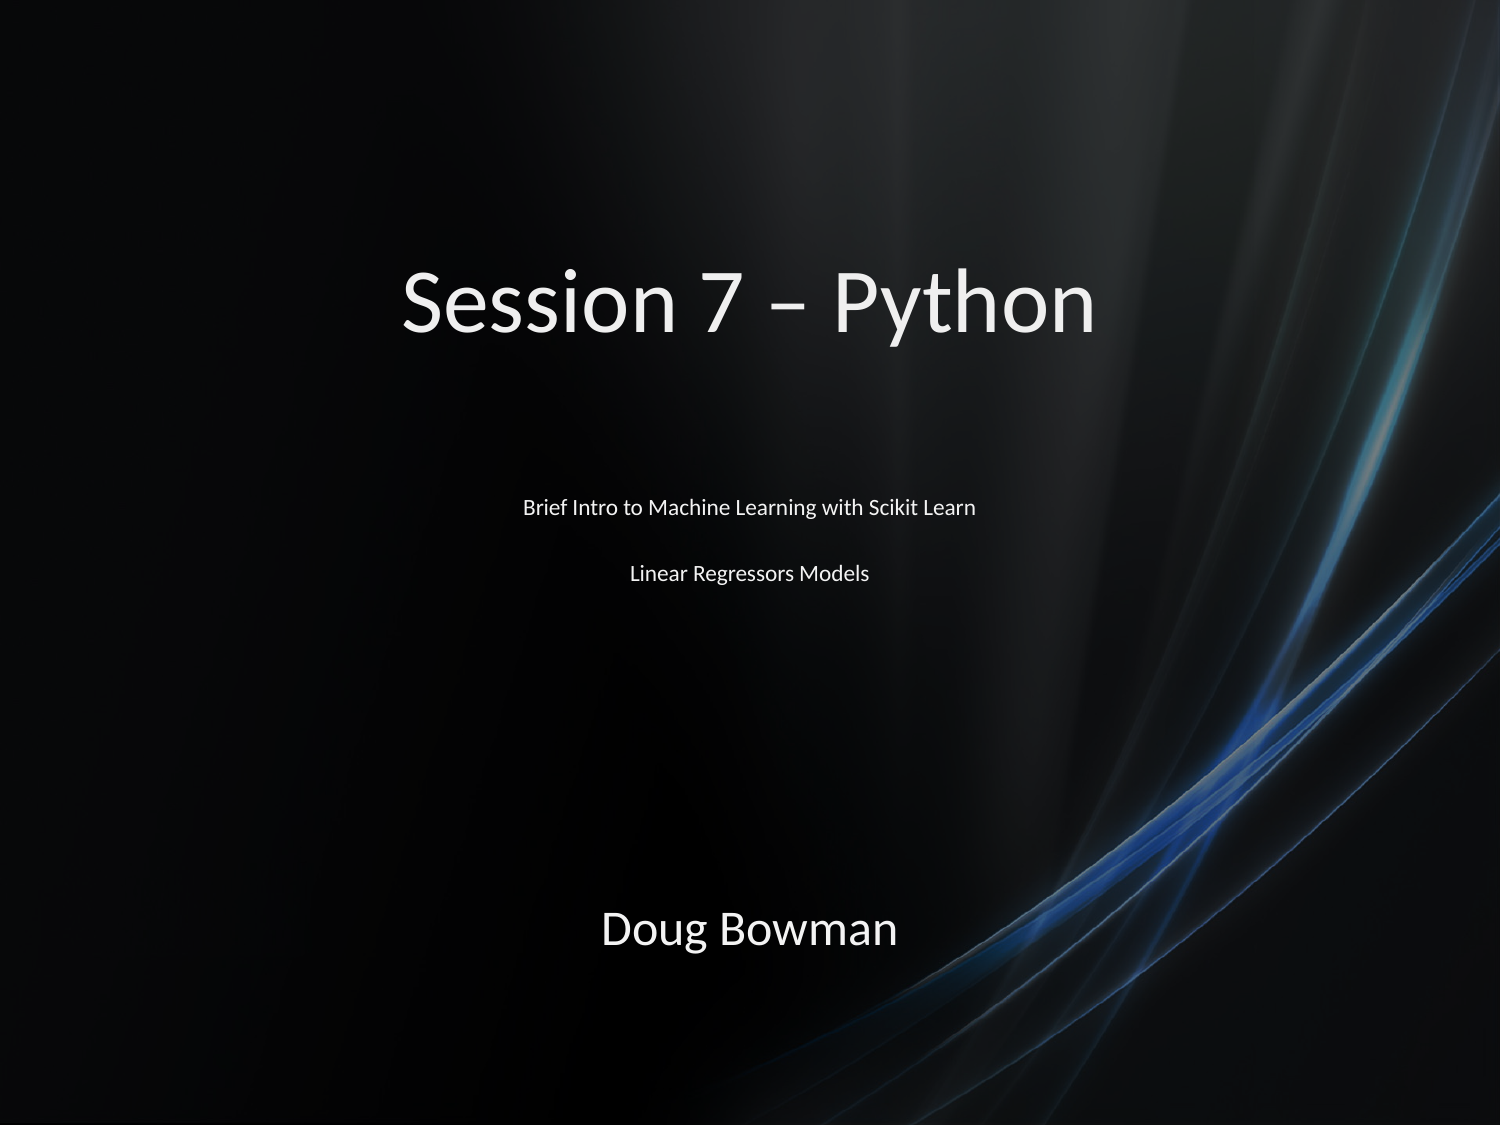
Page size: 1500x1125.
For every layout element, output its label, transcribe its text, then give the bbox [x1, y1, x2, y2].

title Session 7 – Python [112, 174, 1388, 417]
text_box Doug Bowman [224, 887, 1275, 999]
subtitle Brief Intro to Machine Learning with Scikit Learn Linear Regressors Models [174, 484, 1325, 596]
picture [0, 0, 1500, 1125]
